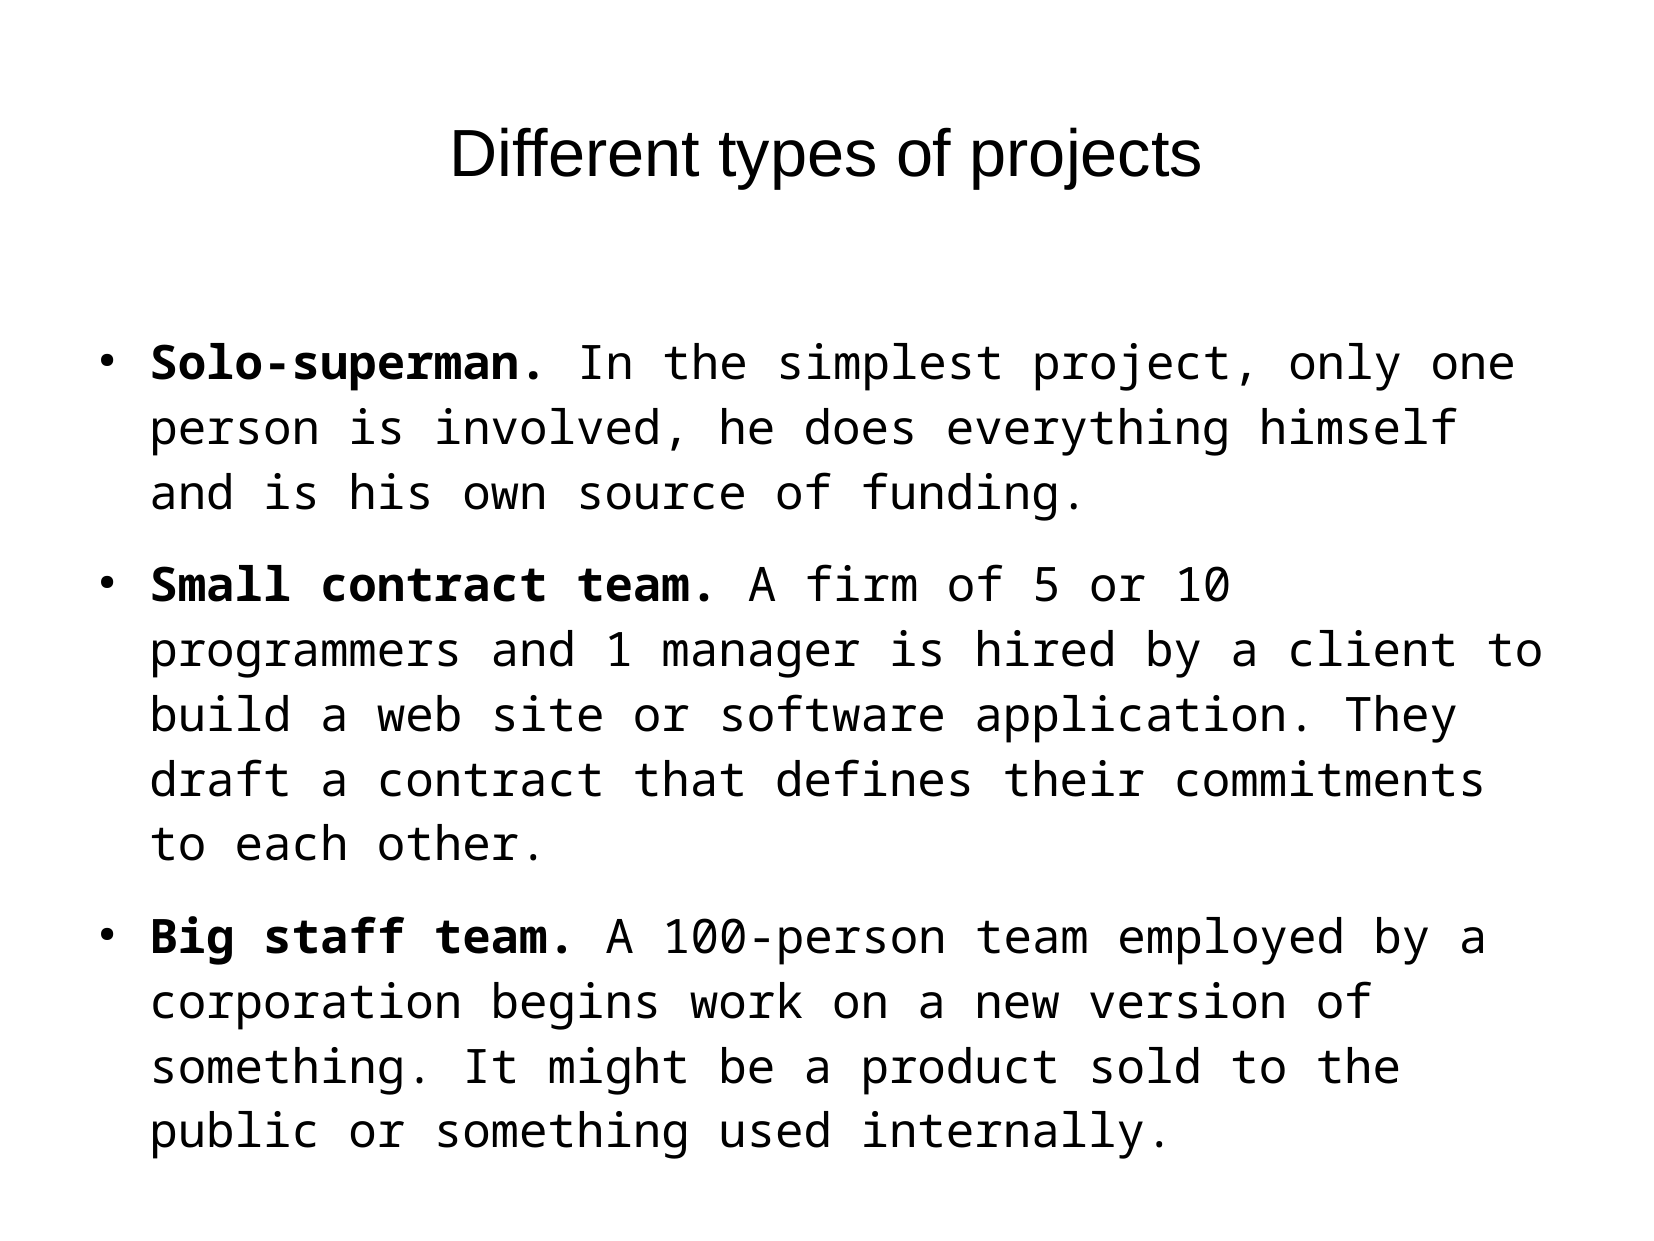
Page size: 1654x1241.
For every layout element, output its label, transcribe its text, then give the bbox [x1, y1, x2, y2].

title Different types of projects [82, 49, 1571, 236]
list Solo-superman. In the simplest project, only one person is involved, he does everything himself and is his own source of funding. Small contract team. A firm of 5 or 10 programmers and 1 manager is hired by a client to build a web site or software application. They draft a contract that defines their commitments to each other. Big staff team. A 100-person team employed by a corporation begins work on a new version of something. It might be a product sold to the public or something used internally. [82, 236, 1571, 1170]
